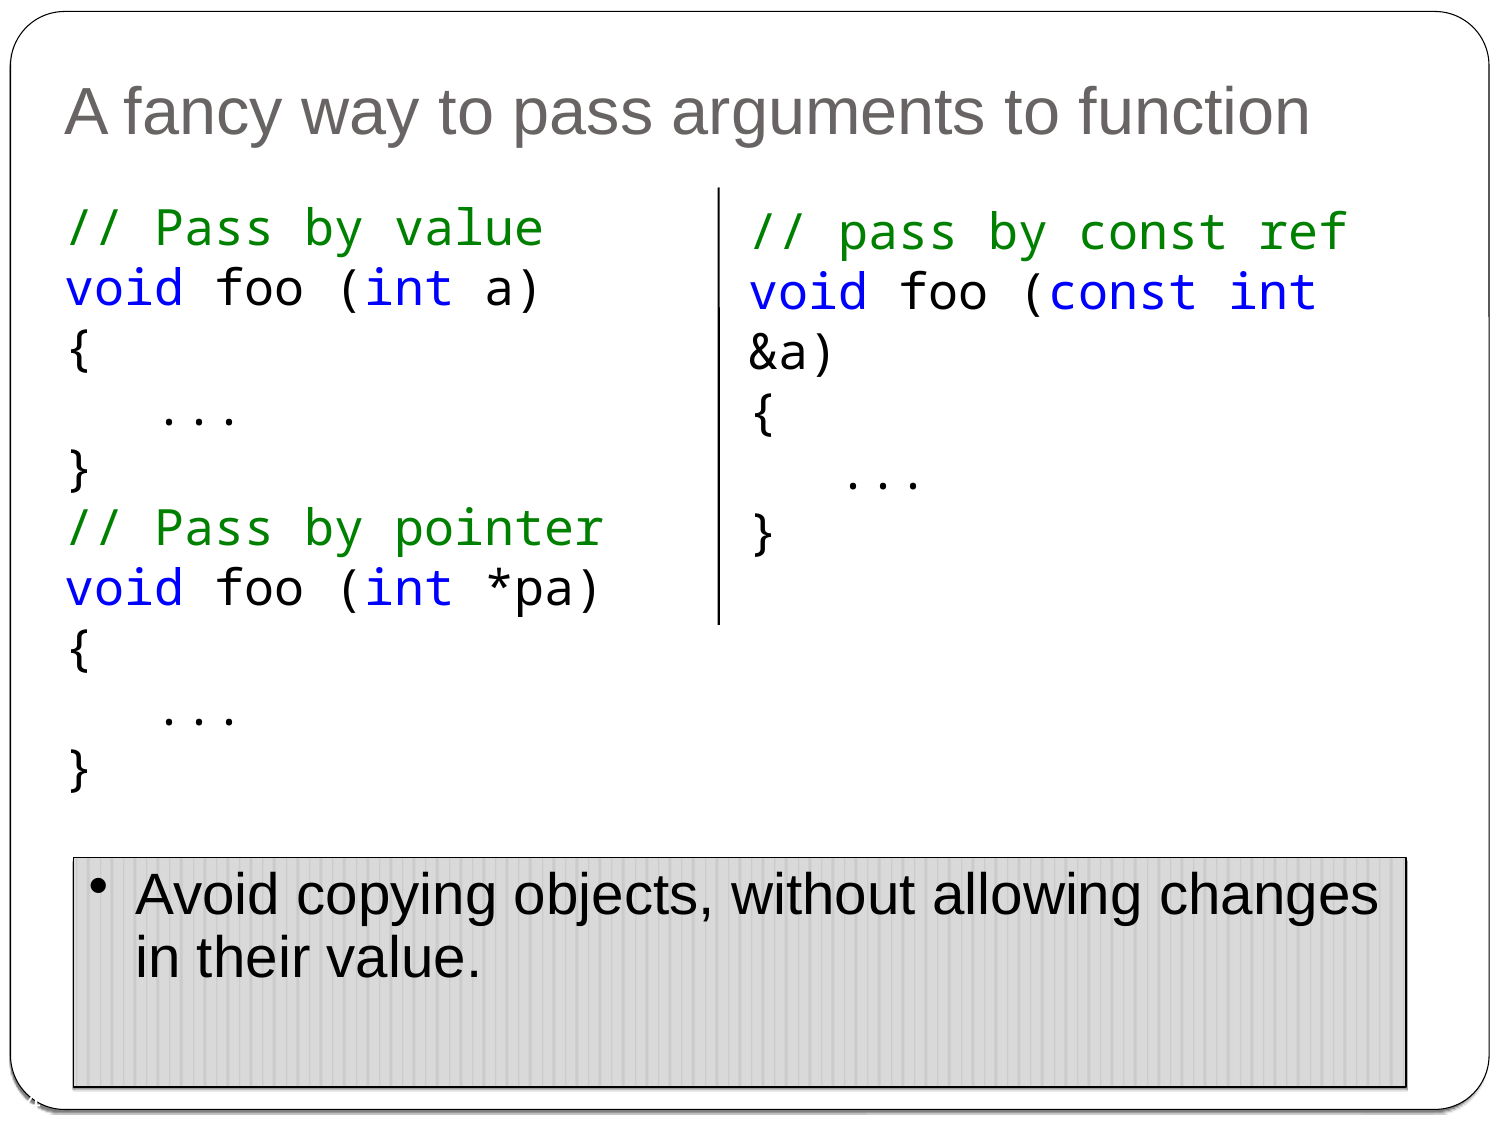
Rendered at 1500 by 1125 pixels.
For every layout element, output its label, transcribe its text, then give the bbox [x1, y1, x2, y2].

text_box // pass by const ref void foo (const int &a) { ... } [718, 176, 1468, 582]
title A fancy way to pass arguments to function [50, 45, 1450, 163]
slide_number <number> [0, 1074, 50, 1125]
list // Pass by value void foo (int a) { ... } // Pass by pointer void foo (int *pa) { ... } [50, 187, 1450, 1125]
text_box Avoid copying objects, without allowing changes in their value. [73, 857, 1407, 1087]
